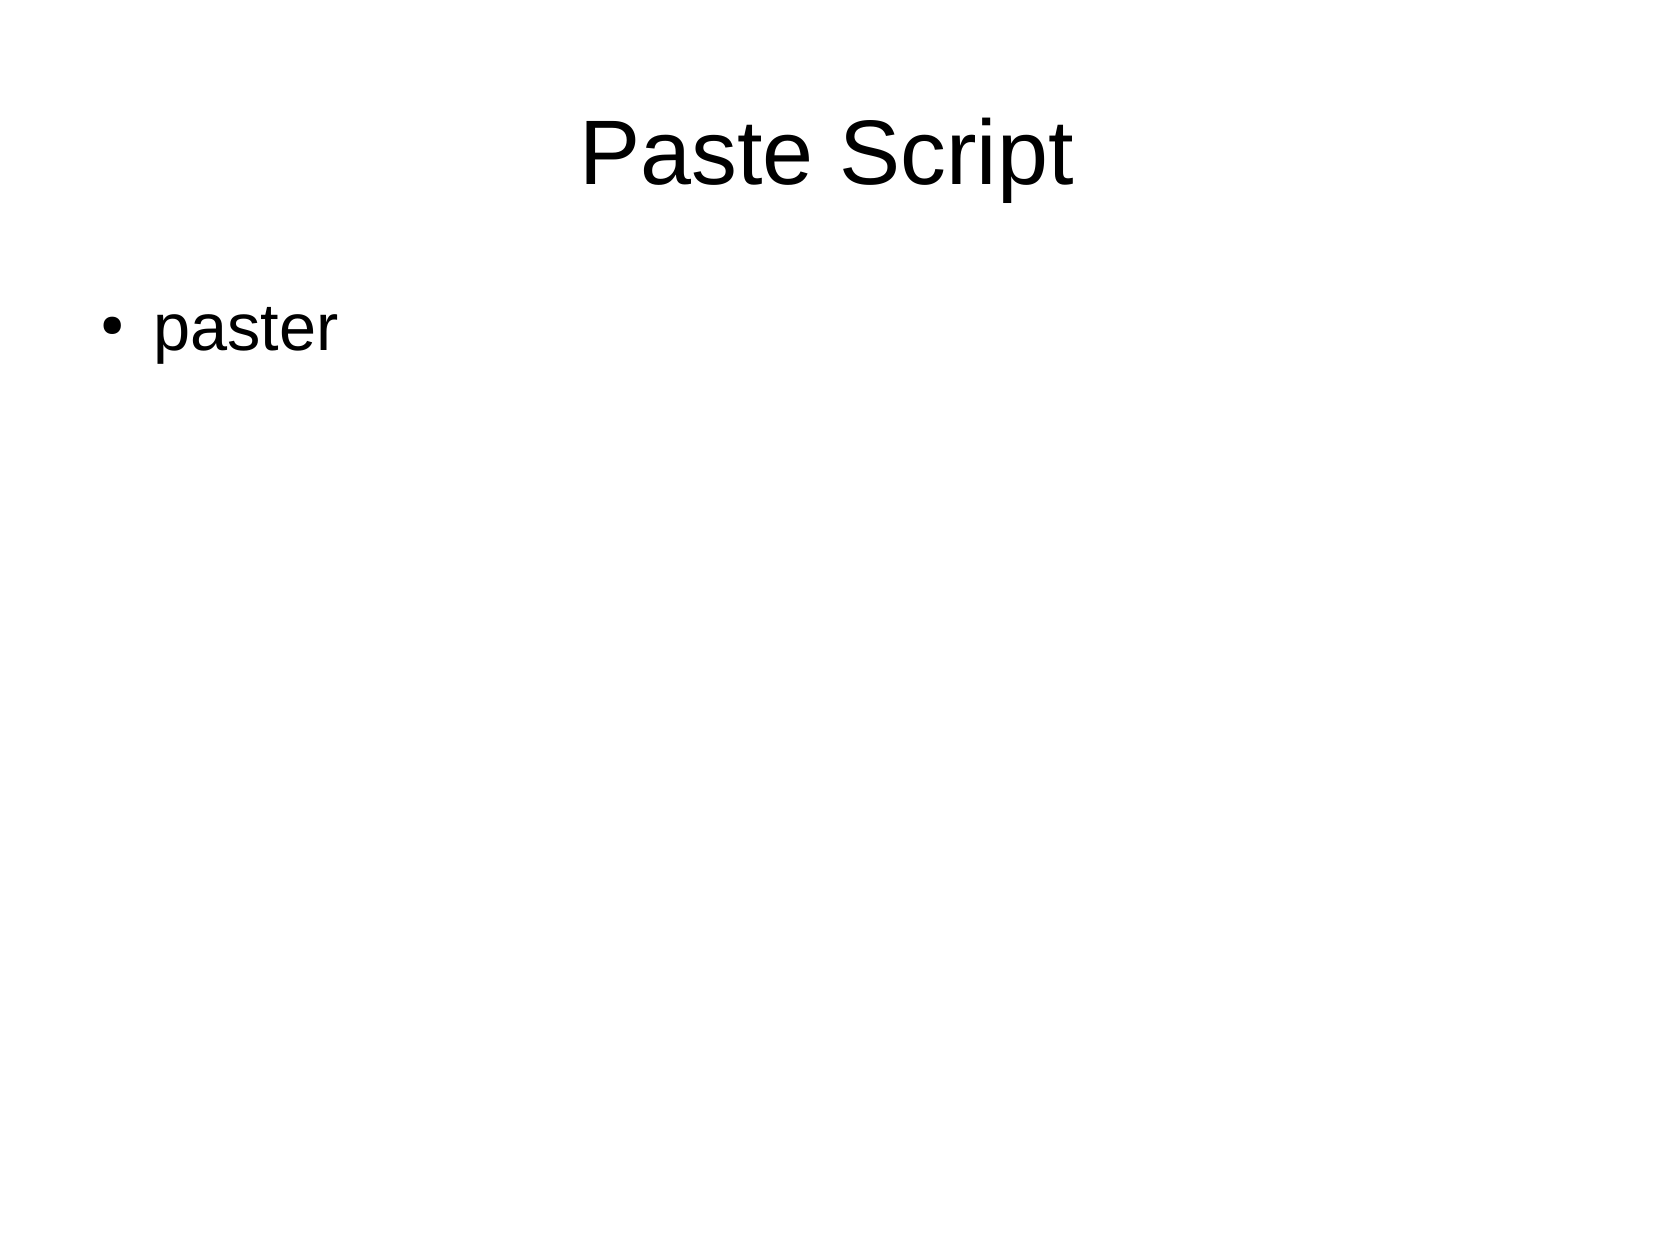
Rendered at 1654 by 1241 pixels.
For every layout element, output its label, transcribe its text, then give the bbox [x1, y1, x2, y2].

title Paste Script [82, 49, 1571, 257]
list paster [82, 290, 1571, 1109]
